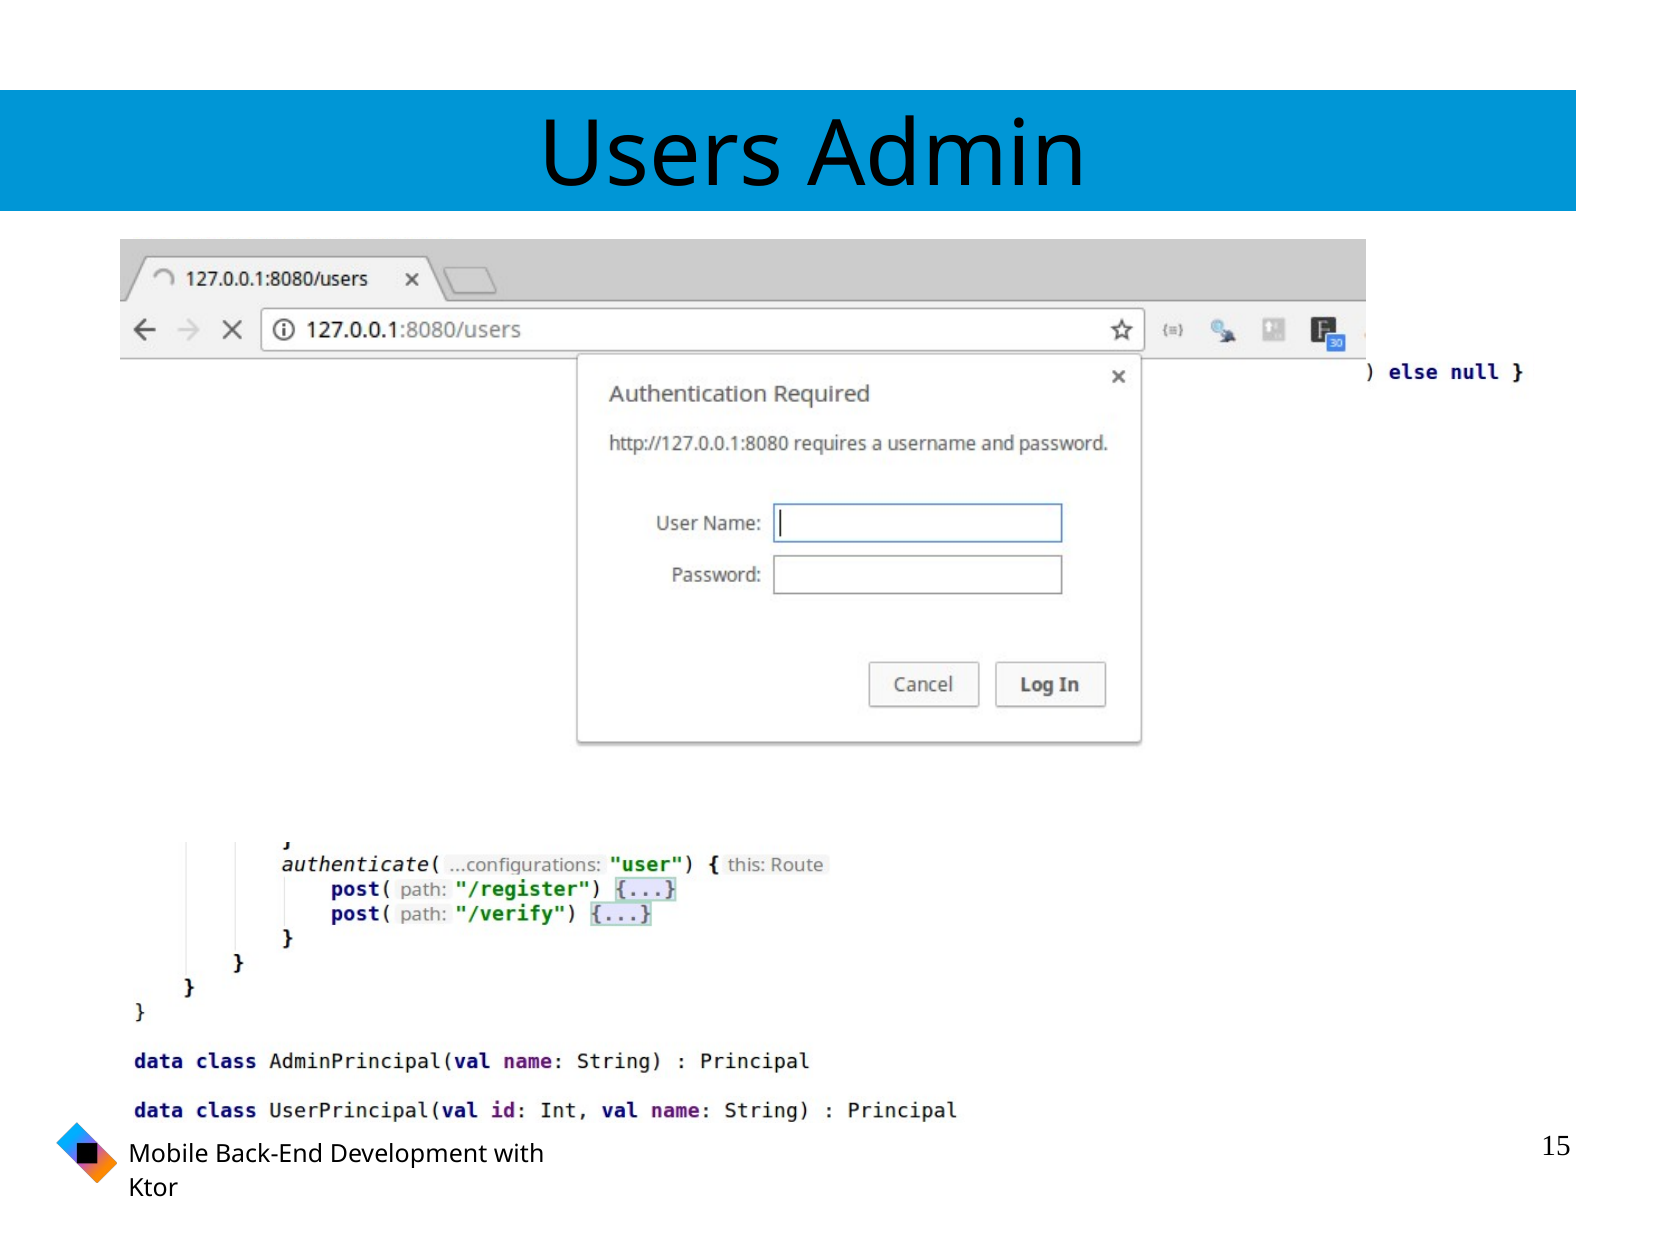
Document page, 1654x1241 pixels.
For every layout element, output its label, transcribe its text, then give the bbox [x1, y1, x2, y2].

picture [56, 1122, 117, 1183]
title Users Admin [82, 90, 1546, 211]
text_box [1546, 90, 1576, 211]
picture [120, 226, 1536, 1123]
text_box [0, 90, 82, 211]
text_box Mobile Back-End Development with Ktor [113, 1128, 597, 1174]
